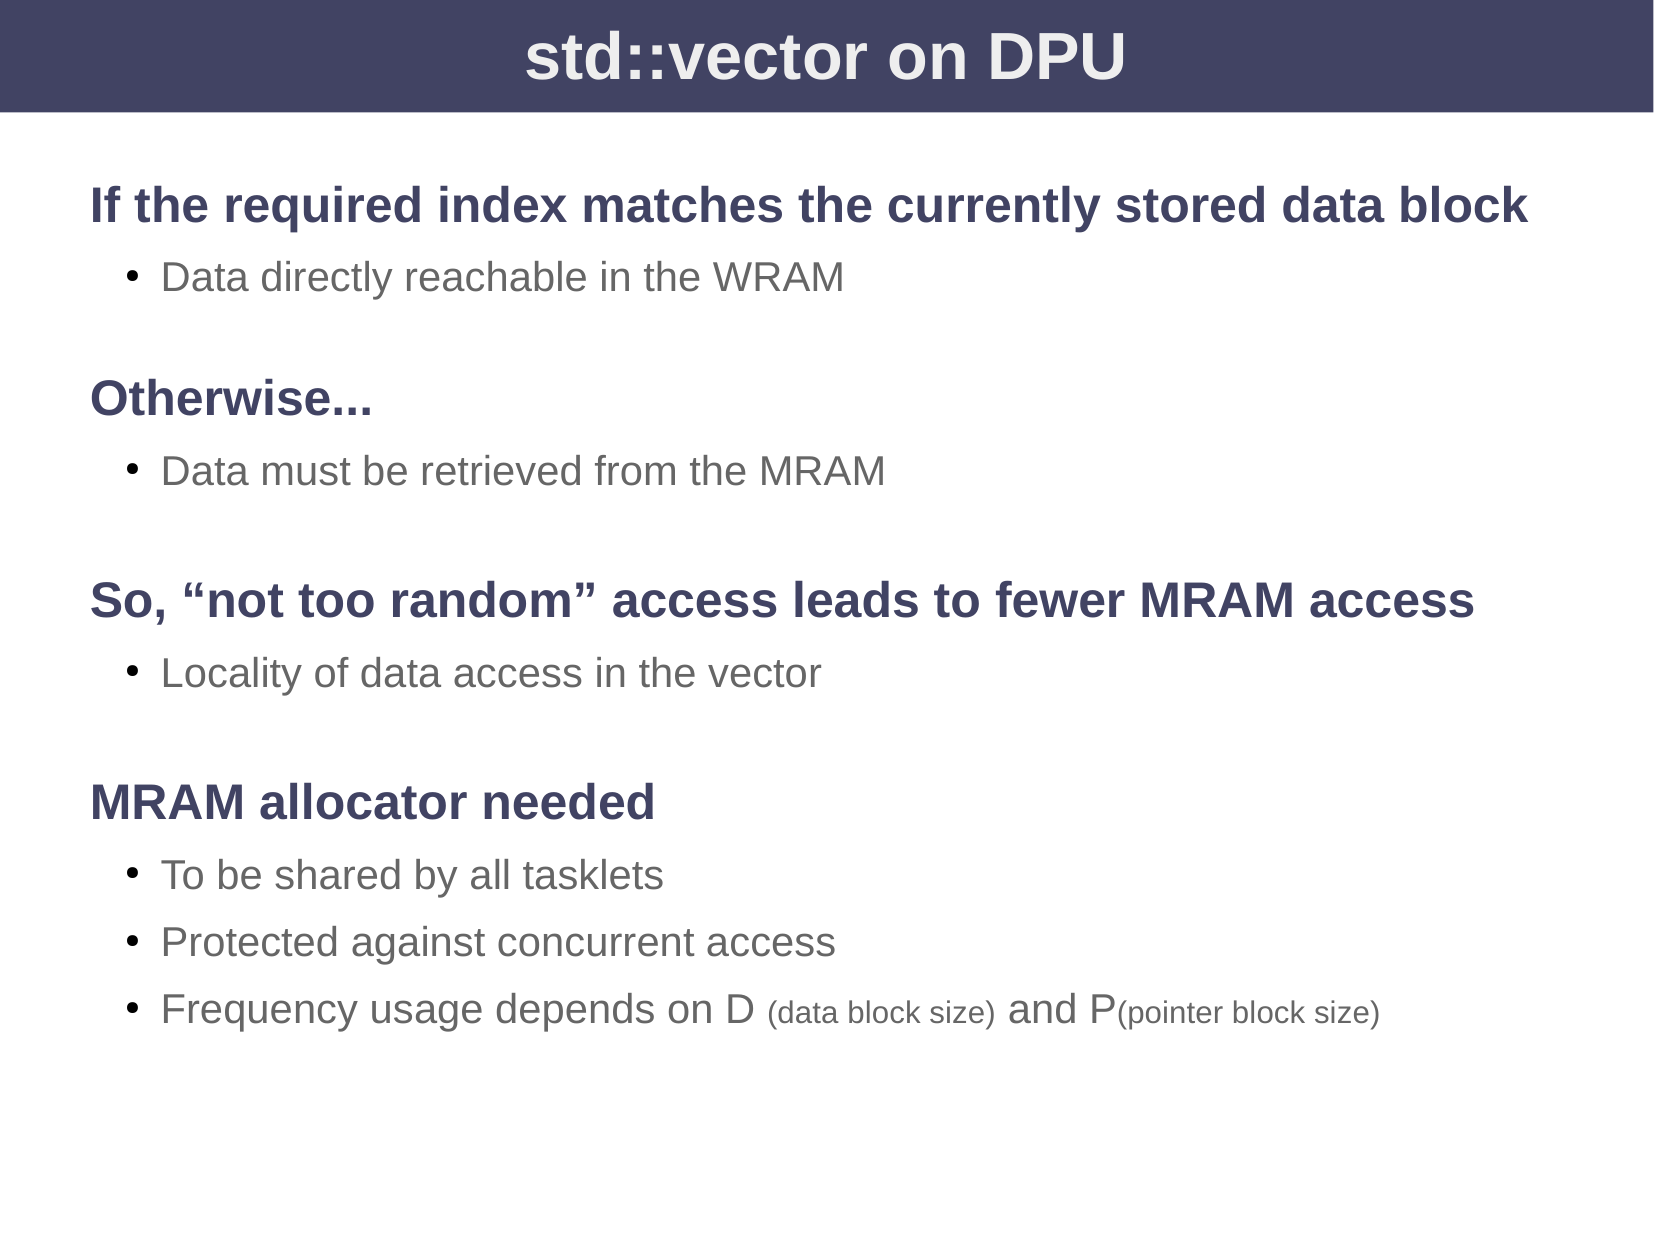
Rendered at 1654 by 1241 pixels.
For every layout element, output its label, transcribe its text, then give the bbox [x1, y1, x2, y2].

text_box std::vector on DPU [0, 0, 1654, 113]
text_box If the required index matches the currently stored data block Data directly reachable in the WRAM Otherwise... Data must be retrieved from the MRAM So, “not too random” access leads to fewer MRAM access Locality of data access in the vector MRAM allocator needed To be shared by all tasklets Protected against concurrent access Frequency usage depends on D (data block size) and P(pointer block size) [75, 170, 1576, 1103]
